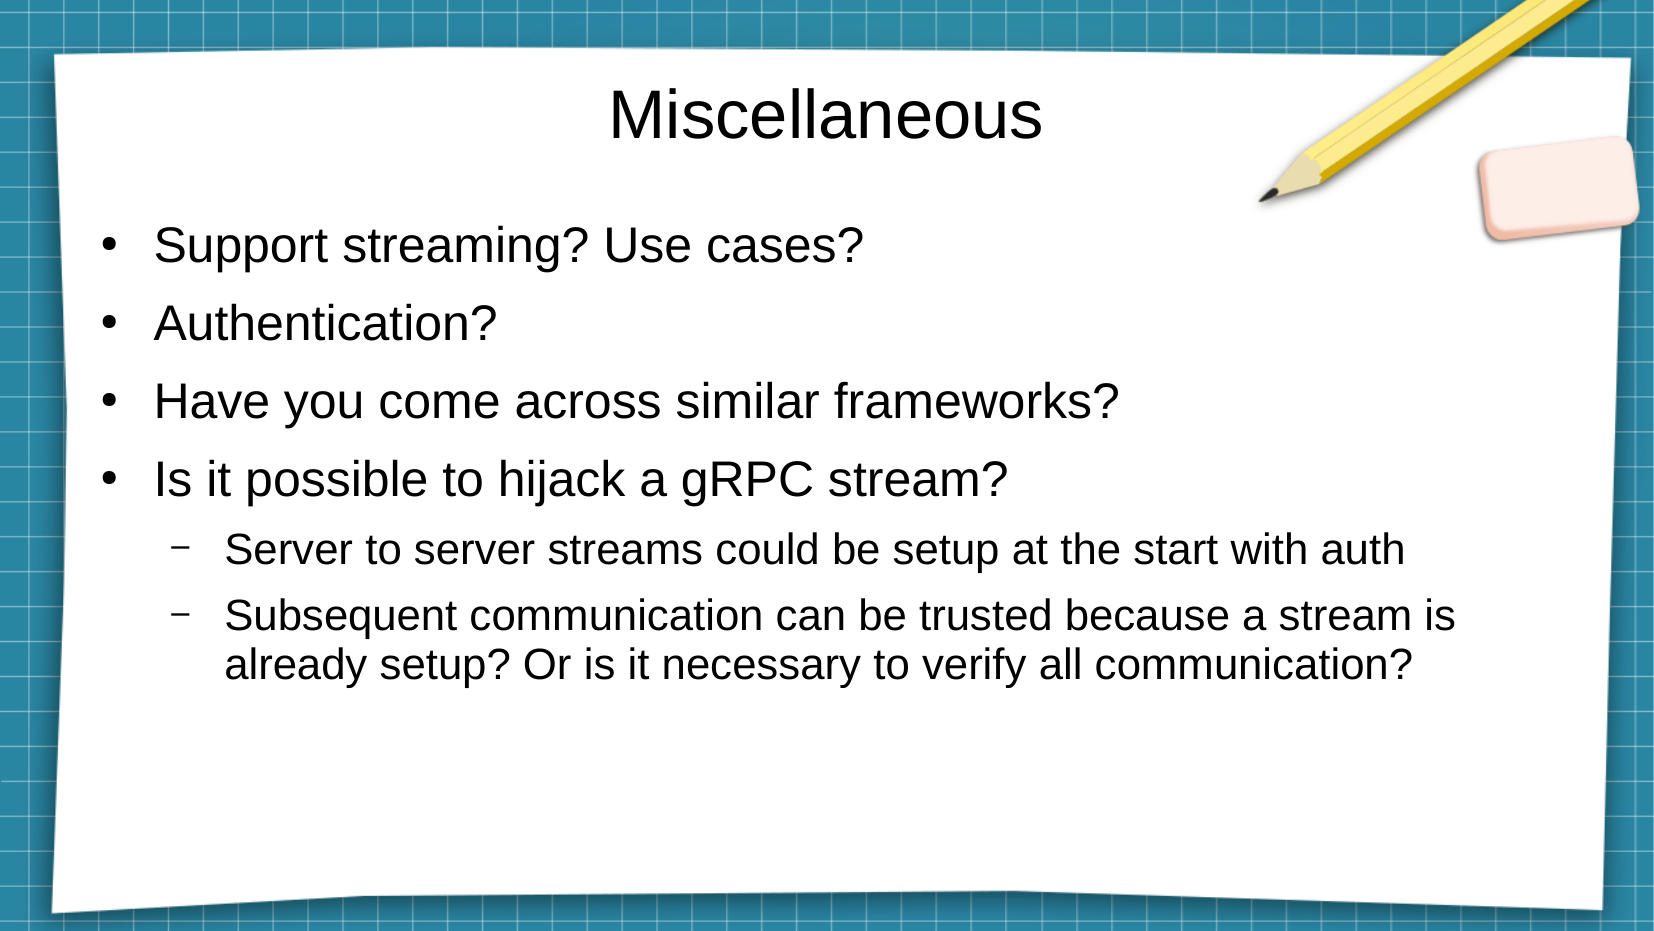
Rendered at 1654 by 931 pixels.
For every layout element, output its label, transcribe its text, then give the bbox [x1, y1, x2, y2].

title Miscellaneous [82, 37, 1571, 193]
list Support streaming? Use cases? Authentication? Have you come across similar frameworks? Is it possible to hijack a gRPC stream? Server to server streams could be setup at the start with auth Subsequent communication can be trusted because a stream is already setup? Or is it necessary to verify all communication? [82, 217, 1571, 758]
picture [0, 0, 1654, 931]
